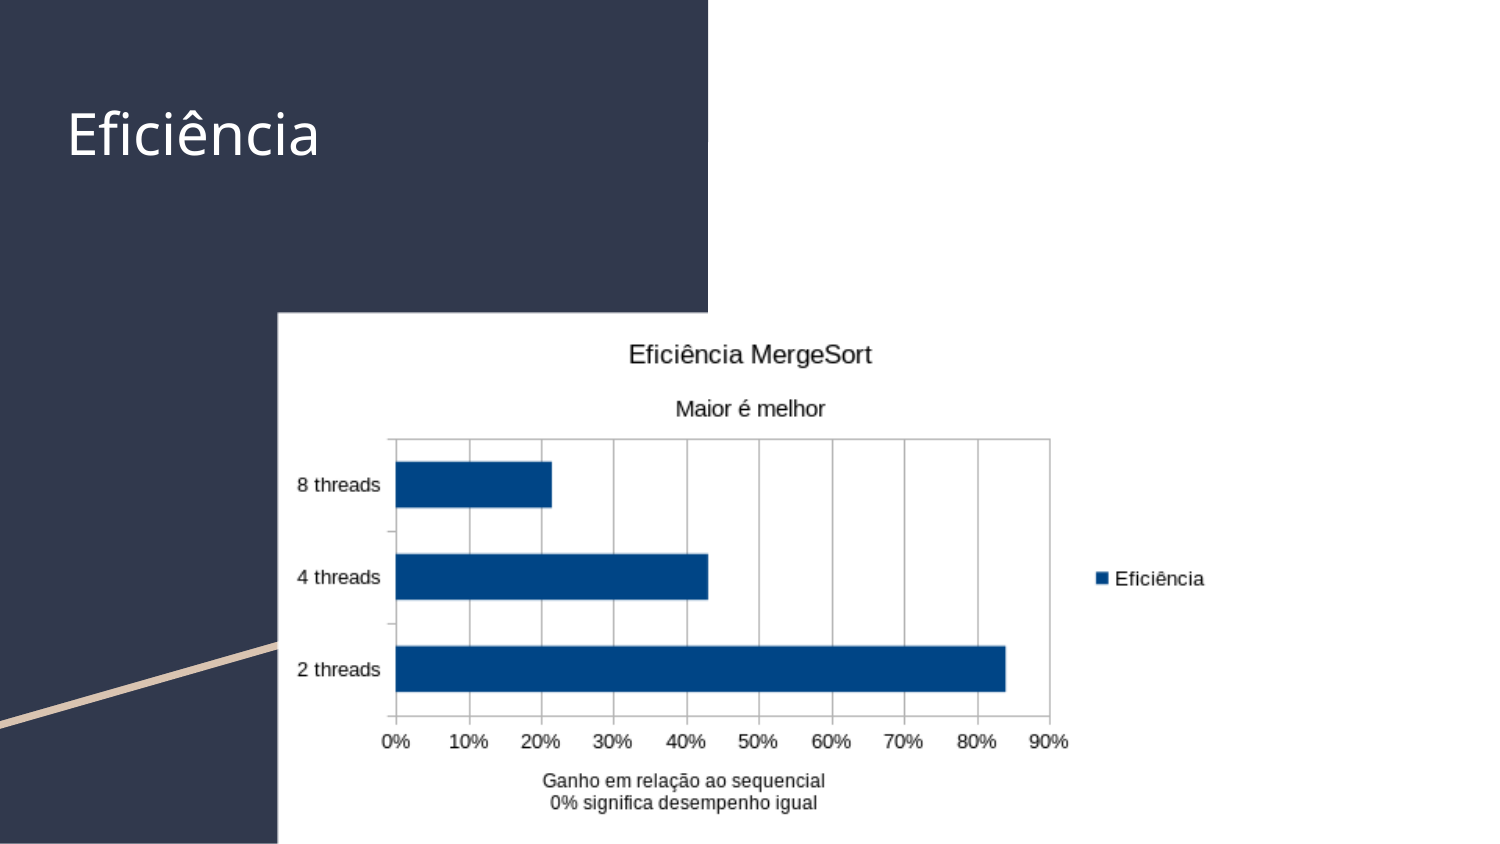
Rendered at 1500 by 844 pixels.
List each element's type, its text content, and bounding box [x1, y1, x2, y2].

title Eficiência [51, 82, 660, 494]
picture [277, 312, 1223, 844]
